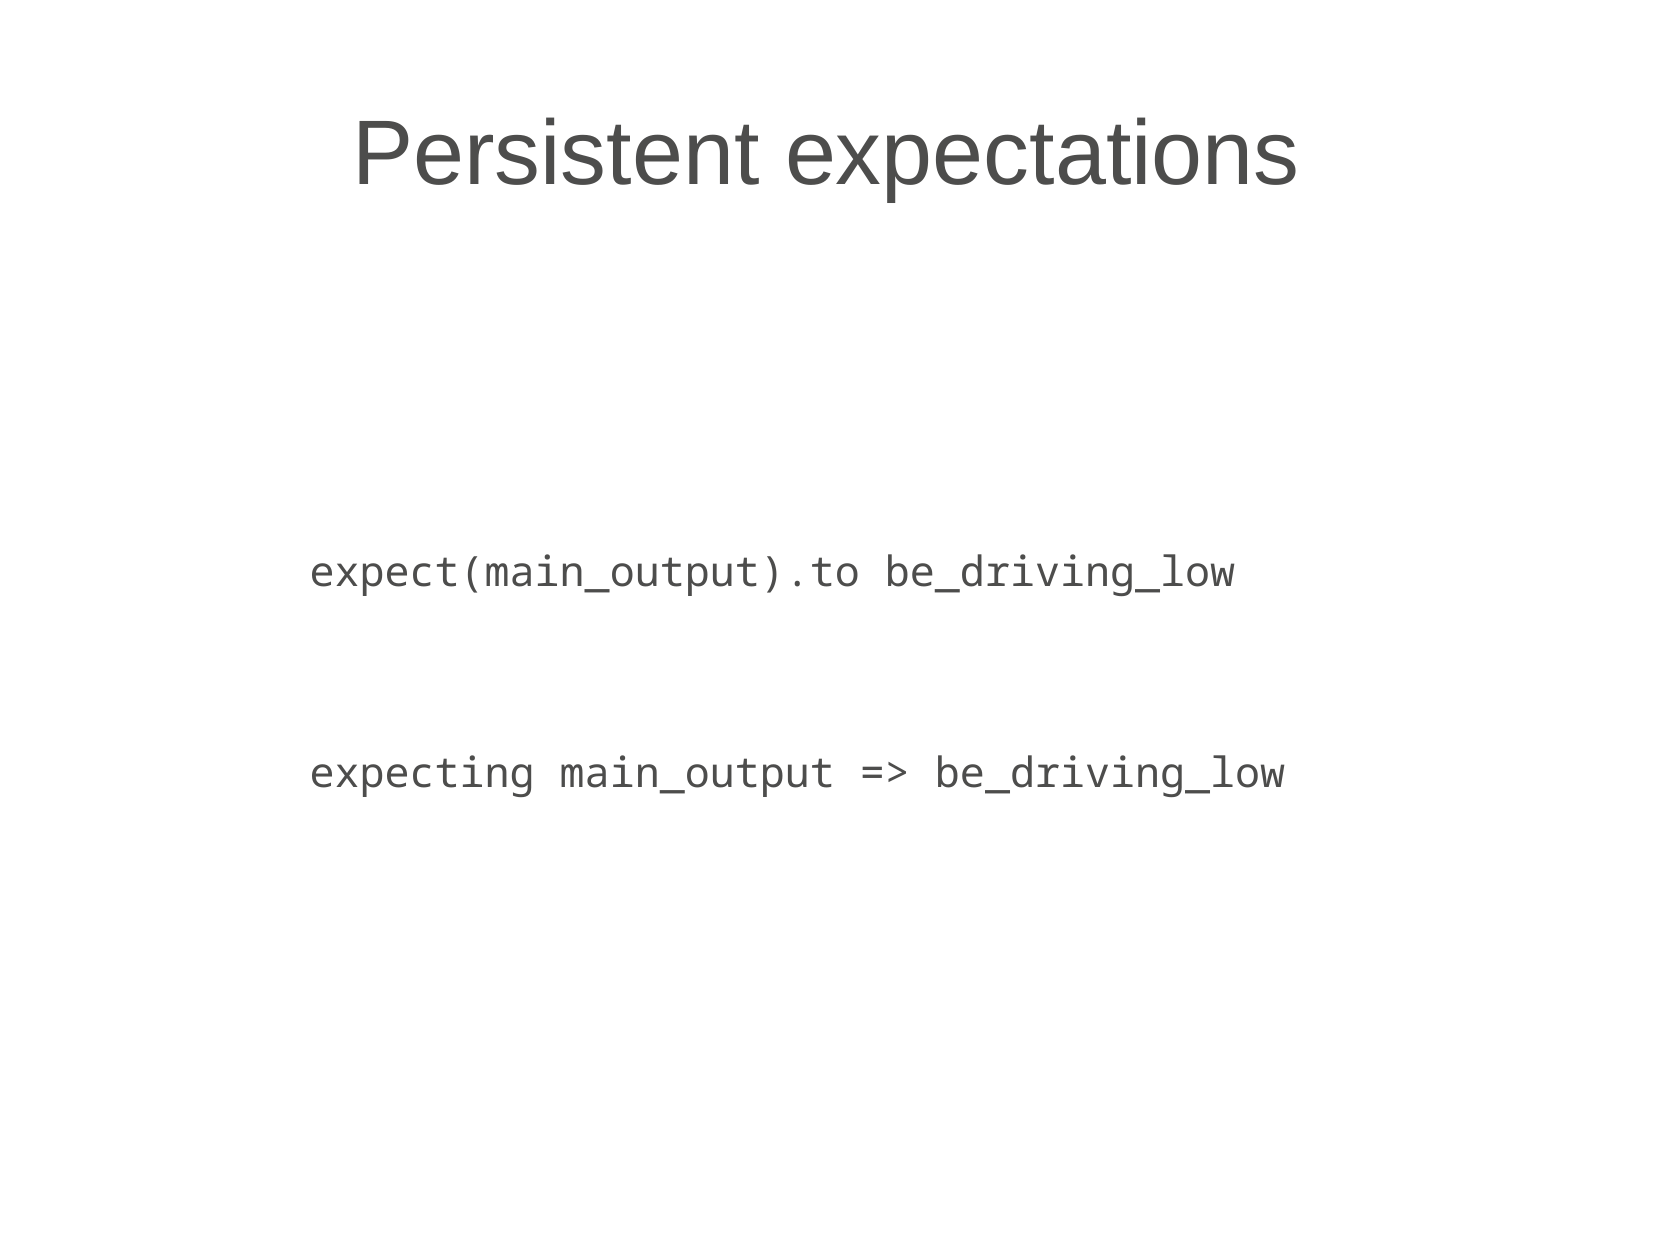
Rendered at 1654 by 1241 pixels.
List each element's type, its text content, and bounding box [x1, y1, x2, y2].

text_box expecting main_output => be_driving_low [294, 735, 1359, 855]
title Persistent expectations [82, 49, 1571, 257]
text_box expect(main_output).to be_driving_low [294, 534, 1359, 655]
